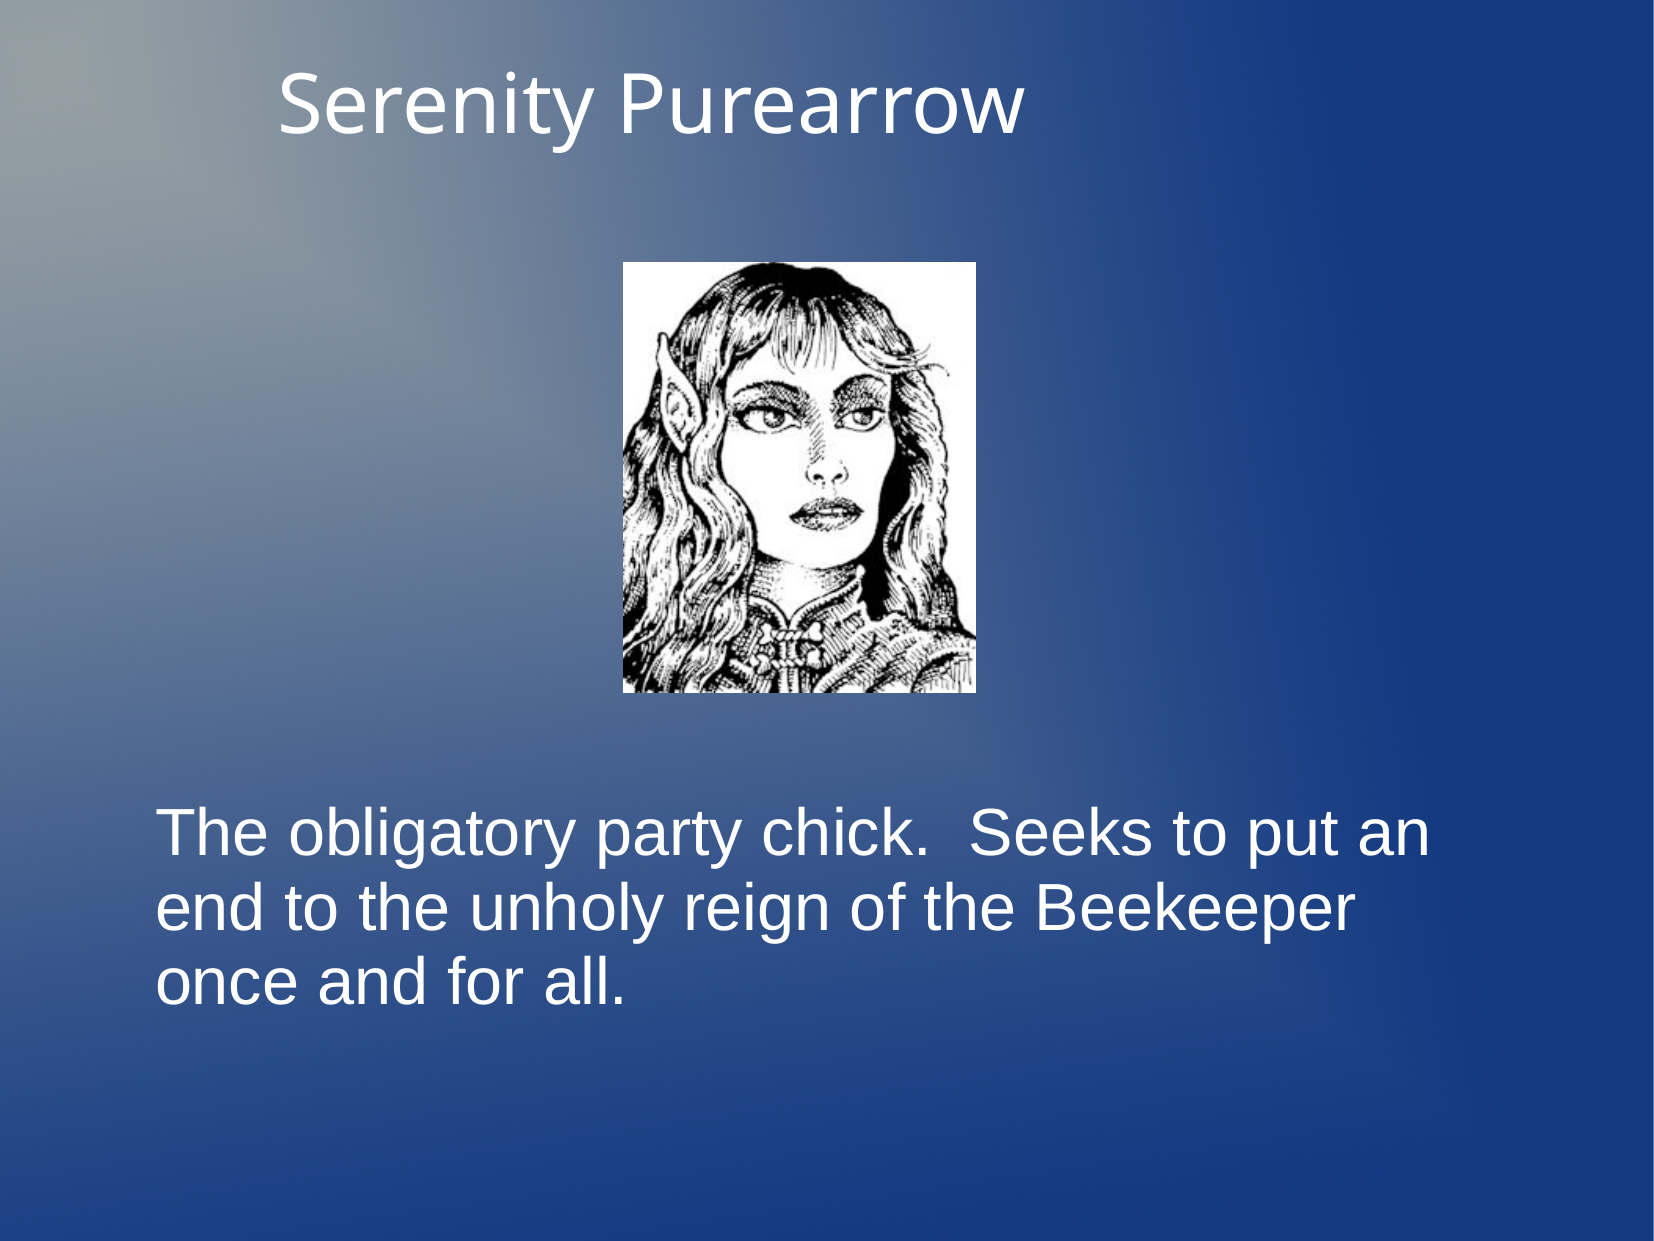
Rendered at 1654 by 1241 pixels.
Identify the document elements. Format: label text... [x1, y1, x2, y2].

text_box Serenity Purearrow [262, 37, 1358, 167]
picture [0, 0, 1654, 1241]
text_box The obligatory party chick. Seeks to put an end to the unholy reign of the Beekeeper once and for all. [140, 787, 1491, 1027]
